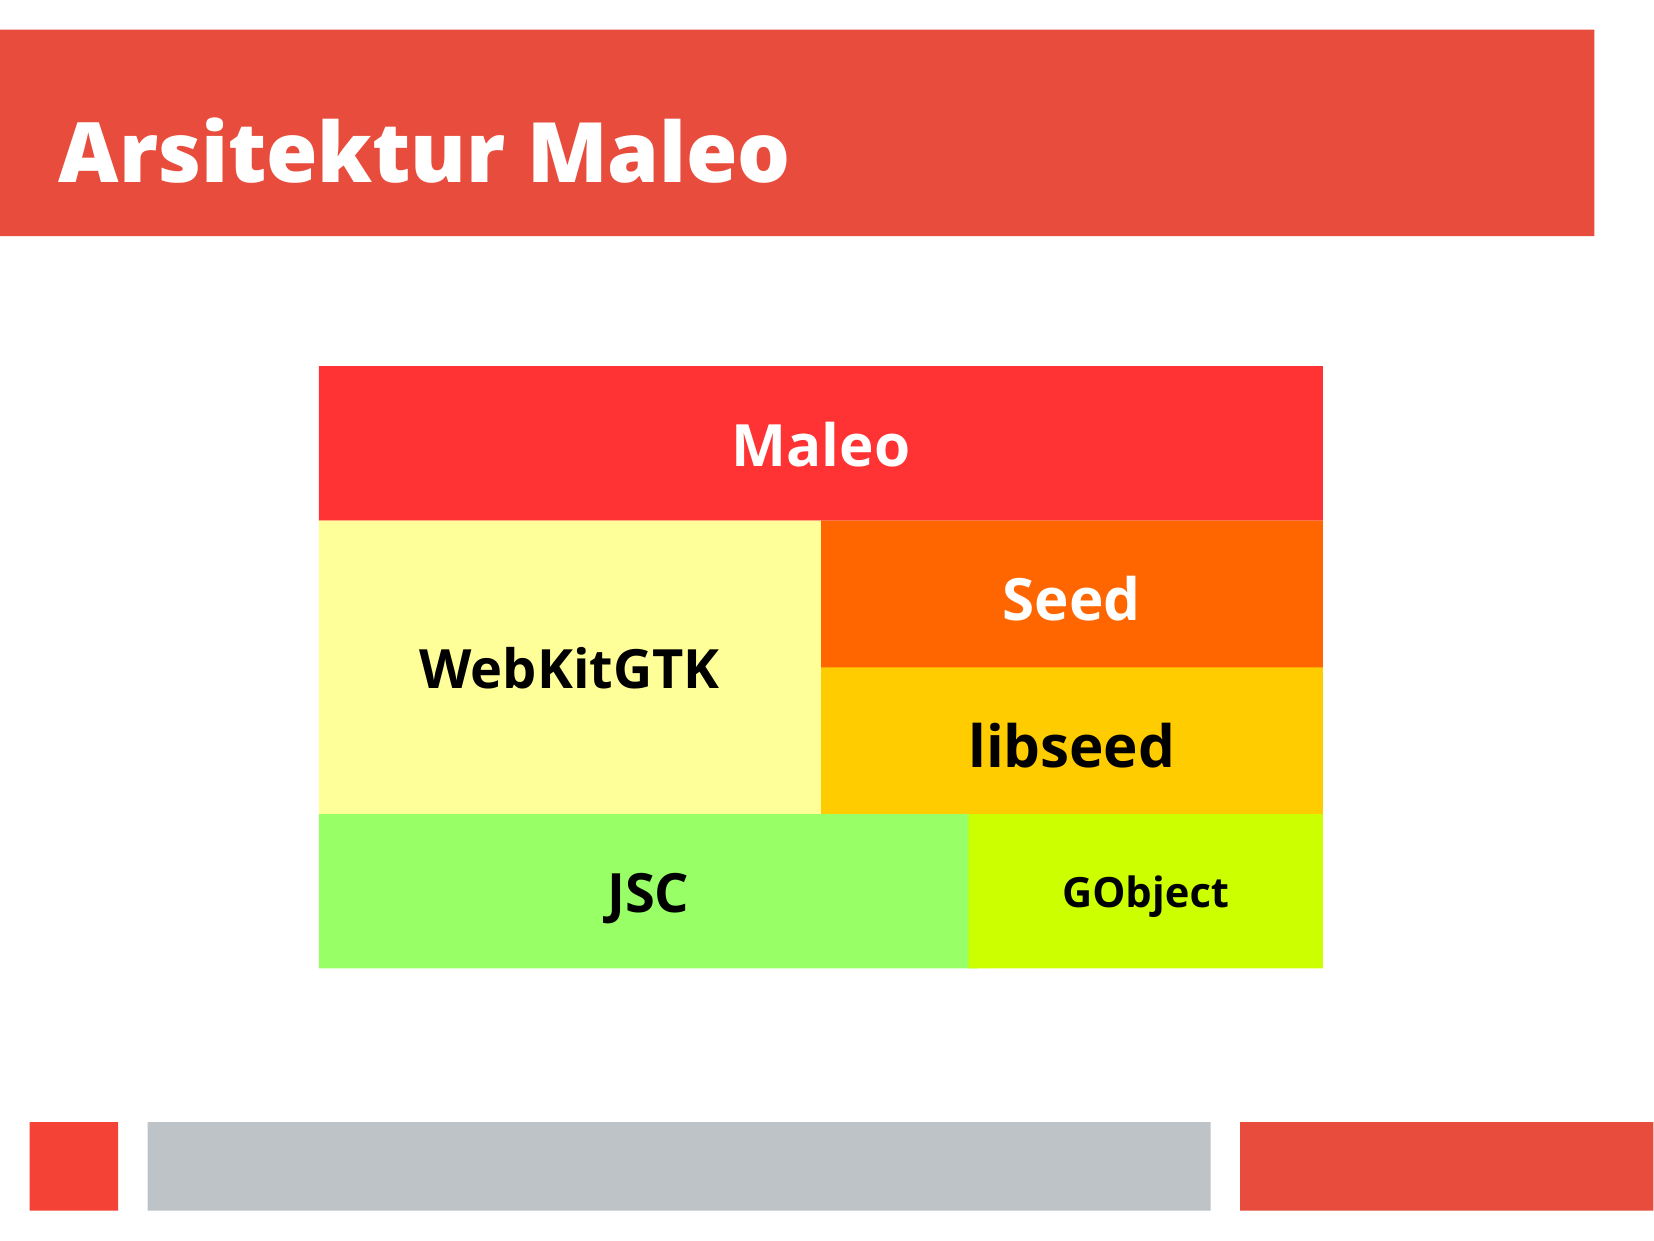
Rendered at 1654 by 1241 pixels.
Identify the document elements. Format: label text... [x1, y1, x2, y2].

text_box libseed [821, 667, 1323, 814]
text_box JSC [318, 814, 968, 969]
text_box WebKitGTK [318, 520, 821, 814]
text_box GObject [968, 814, 1323, 969]
text_box Maleo [318, 366, 1323, 520]
title Arsitektur Maleo [59, 59, 1595, 207]
text_box Seed [821, 520, 1323, 667]
